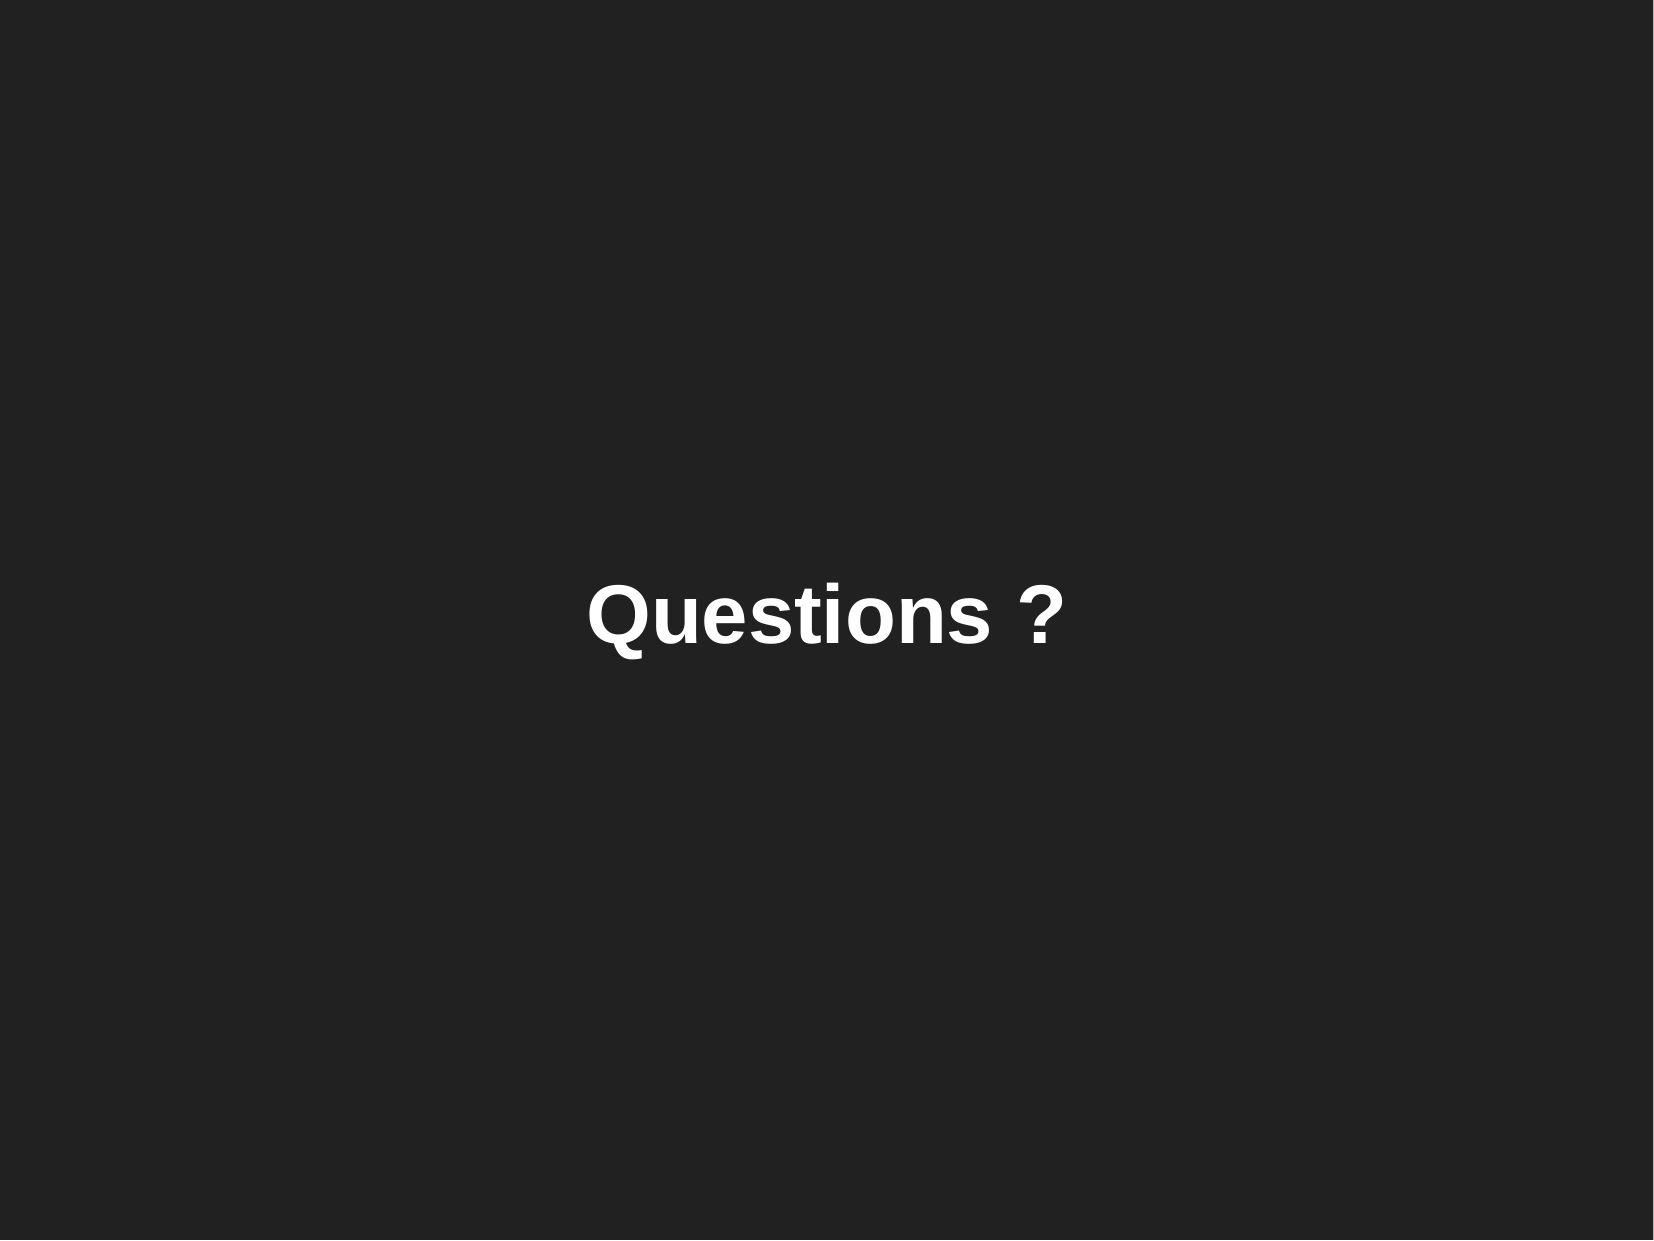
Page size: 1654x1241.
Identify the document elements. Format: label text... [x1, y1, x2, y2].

text_box Questions ? [82, 135, 1571, 1095]
